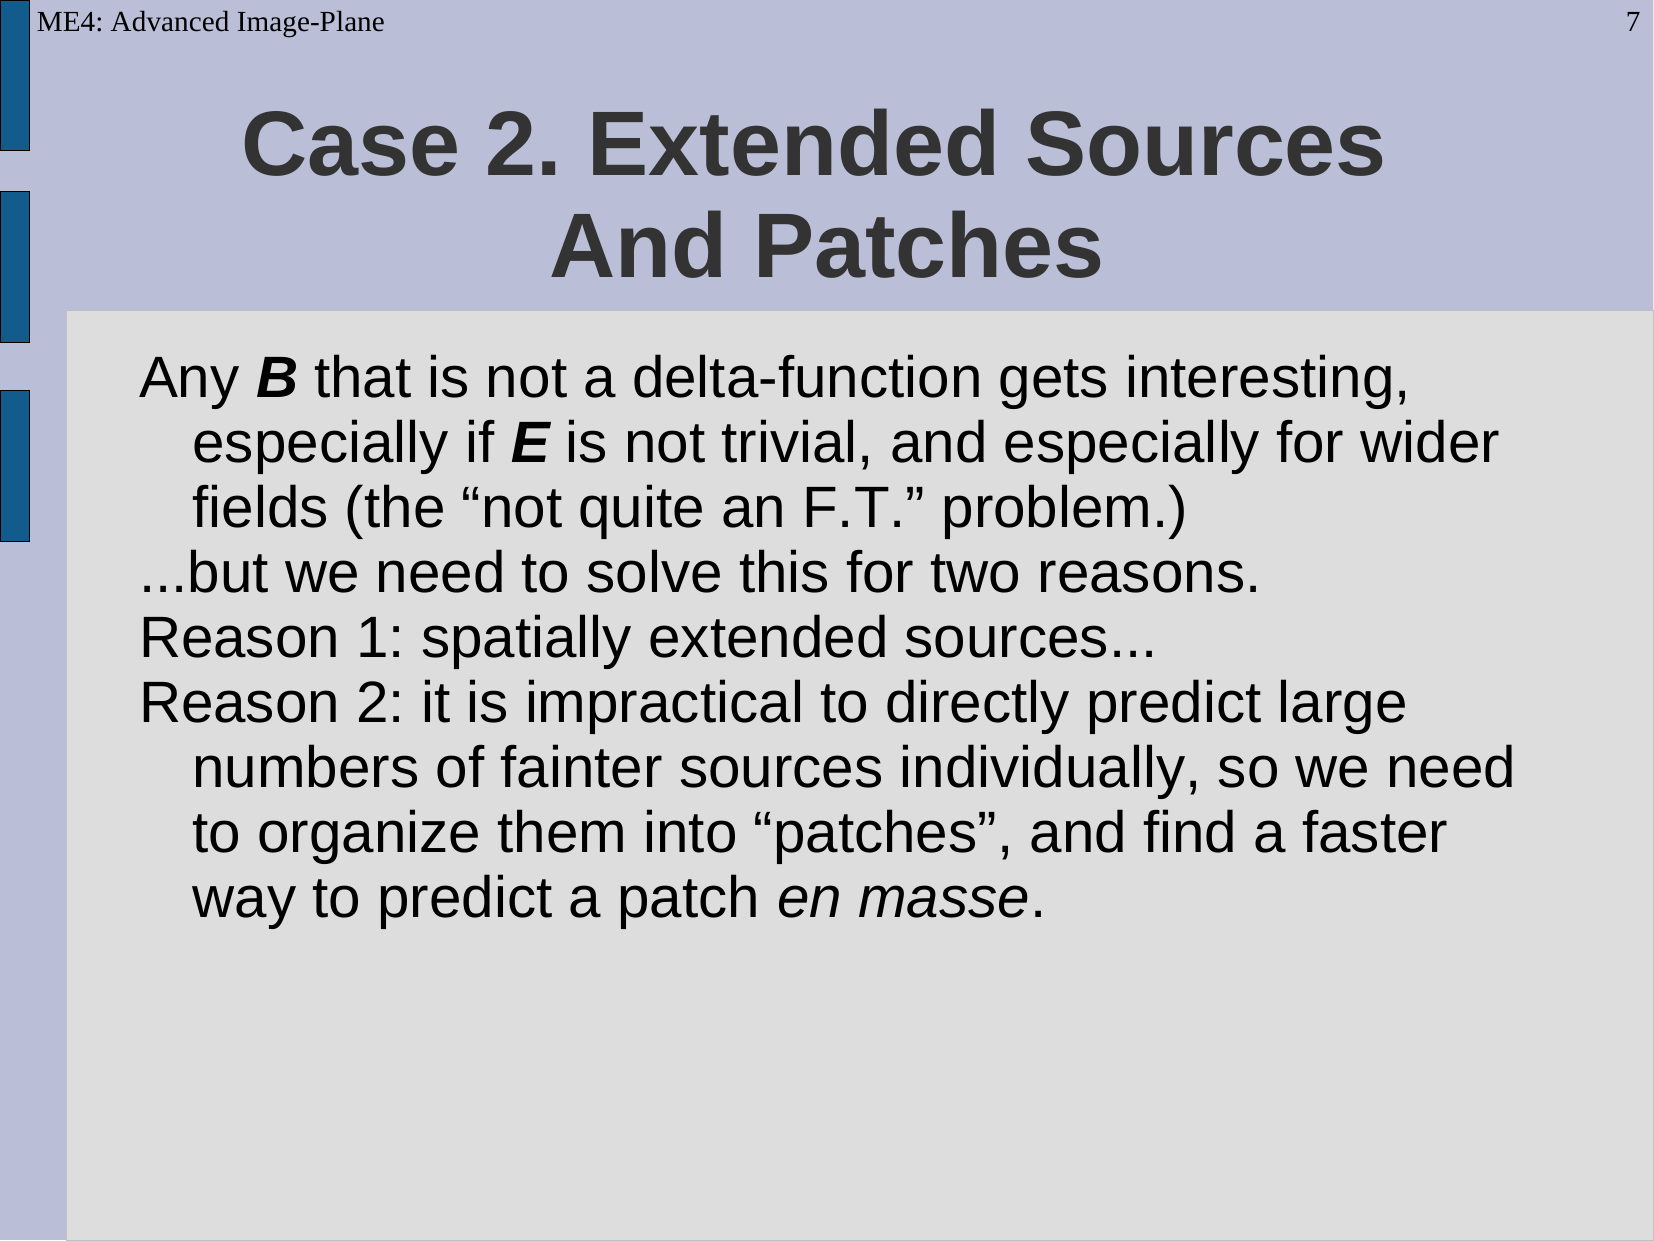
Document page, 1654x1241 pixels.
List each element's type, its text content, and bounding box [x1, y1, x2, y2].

list Any B that is not a delta-function gets interesting, especially if E is not trivial, and especially for wider fields (the “not quite an F.T.” problem.) ...but we need to solve this for two reasons. Reason 1: spatially extended sources... Reason 2: it is impractical to directly predict large numbers of fainter sources individually, so we need to organize them into “patches”, and find a faster way to predict a patch en masse. [121, 344, 1534, 1127]
title Case 2. Extended Sources And Patches [121, 87, 1534, 302]
